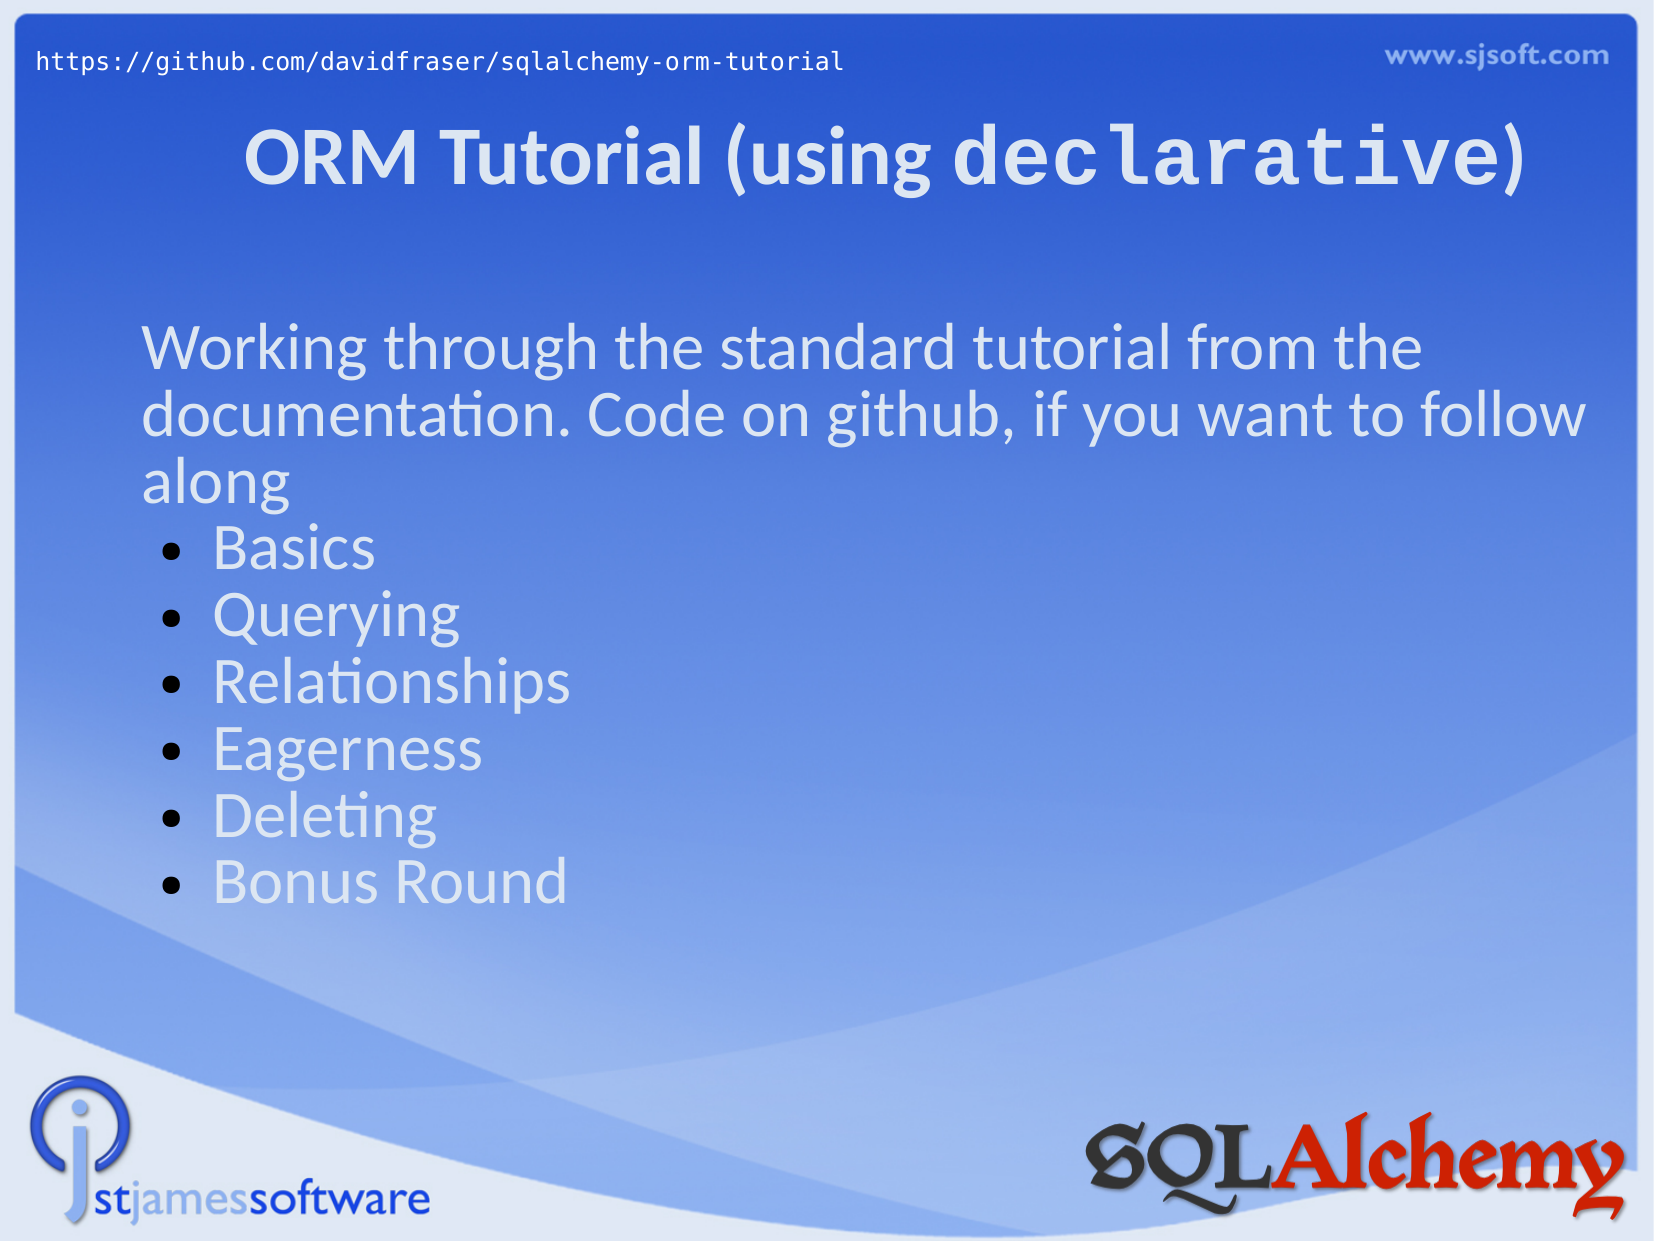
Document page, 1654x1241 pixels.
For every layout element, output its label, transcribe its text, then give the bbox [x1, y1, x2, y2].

title ORM Tutorial (using declarative) [141, 109, 1630, 215]
picture [0, 0, 1654, 1241]
subtitle Working through the standard tutorial from the documentation. Code on github, if you want to follow along Basics Querying Relationships Eagerness Deleting Bonus Round [141, 253, 1630, 987]
